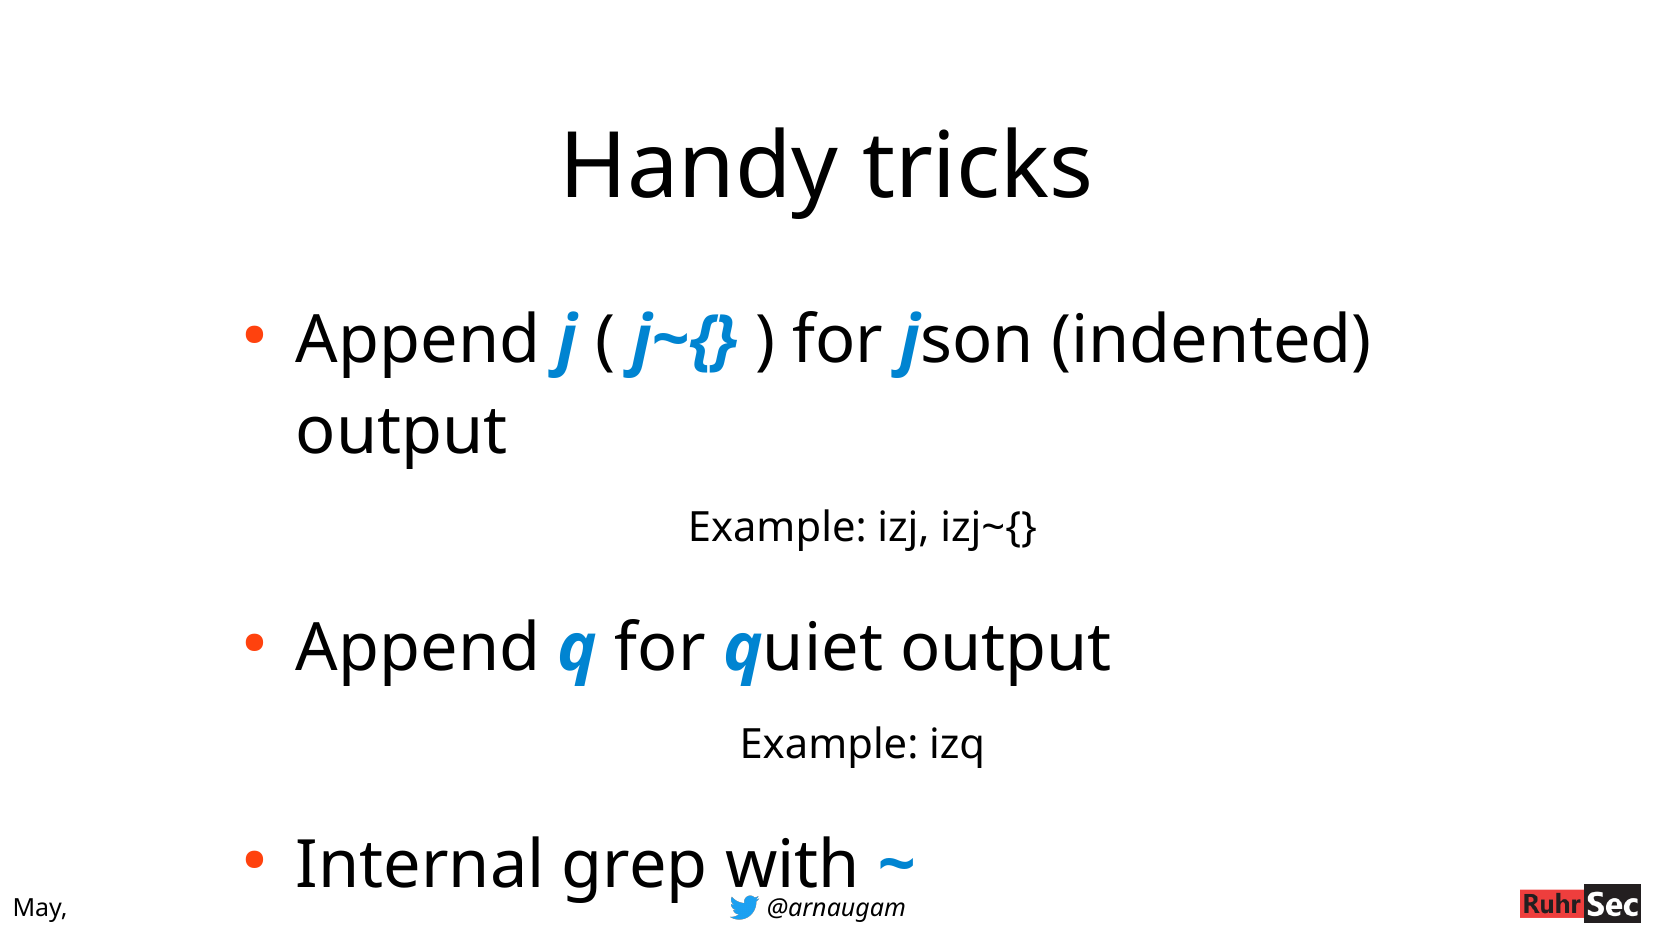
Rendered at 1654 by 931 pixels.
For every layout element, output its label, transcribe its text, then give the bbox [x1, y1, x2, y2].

picture [721, 884, 768, 931]
list Append j ( j~{} ) for json (indented) output Example: izj, izj~{} Append q for quiet output Example: izq Internal grep with ~ Example: iz~string [225, 291, 1501, 757]
title Handy tricks [82, 84, 1571, 240]
picture [1520, 884, 1641, 923]
